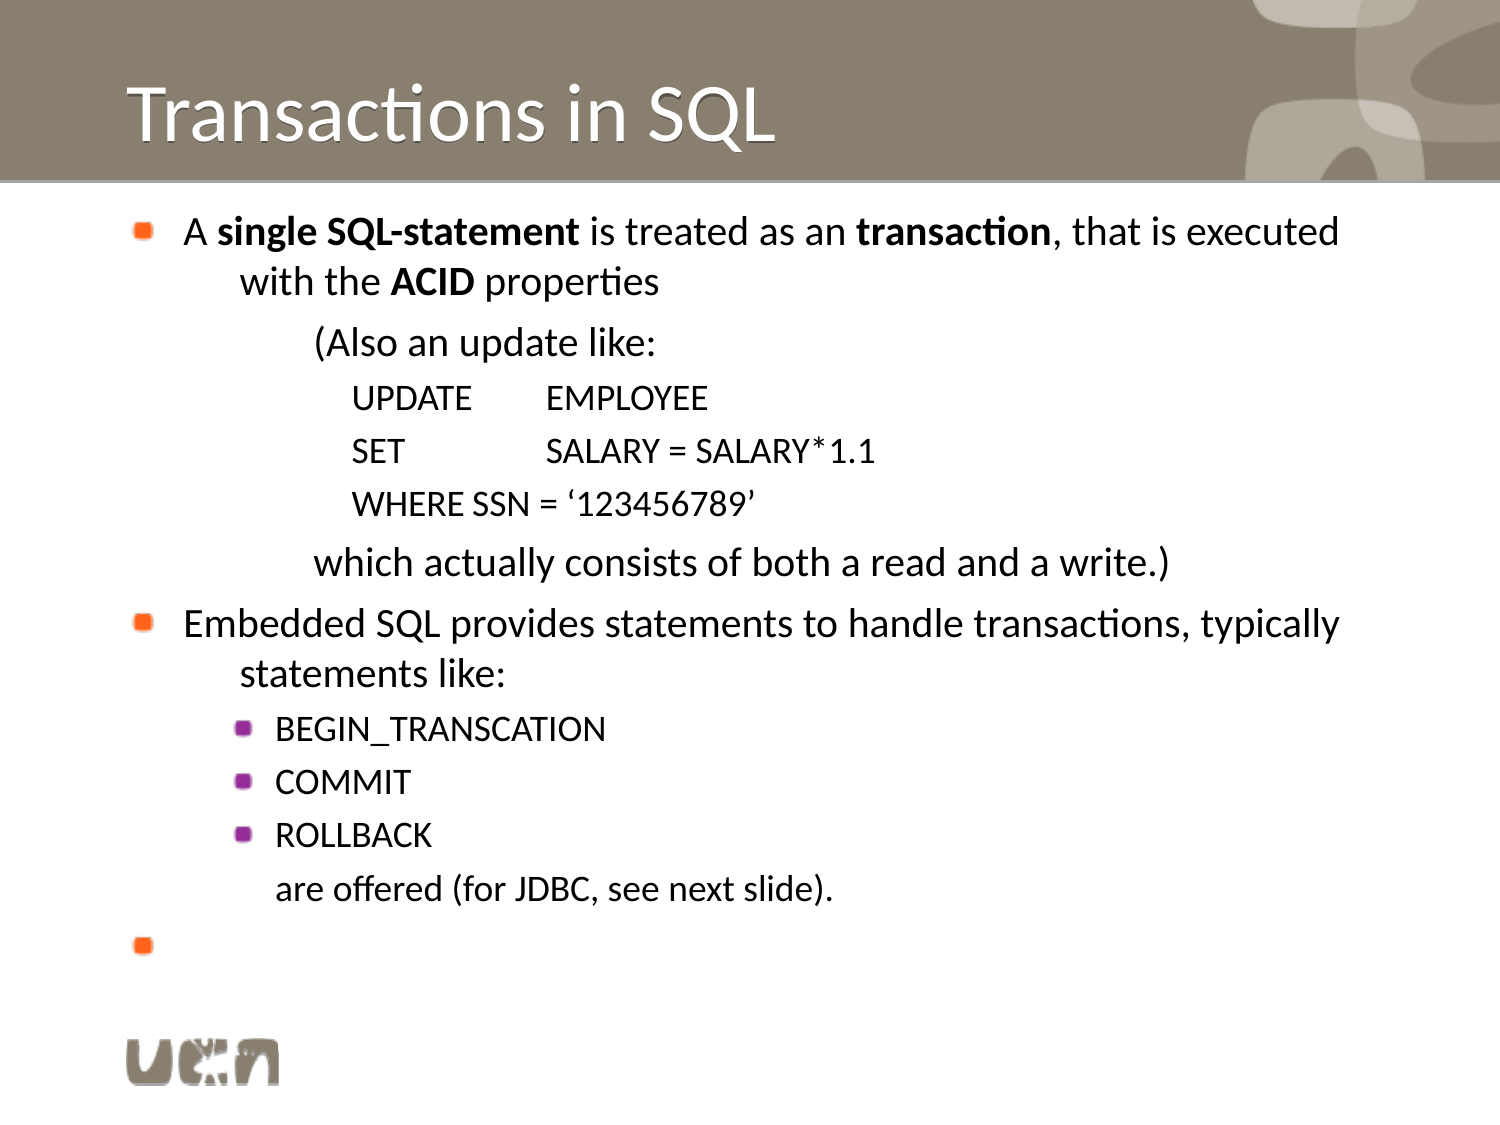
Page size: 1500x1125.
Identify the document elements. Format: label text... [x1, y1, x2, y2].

list A single SQL-statement is treated as an transaction, that is executed with the ACID properties (Also an update like: UPDATE EMPLOYEE SET SALARY = SALARY*1.1 WHERE SSN = ‘123456789’ which actually consists of both a read and a write.) Embedded SQL provides statements to handle transactions, typically statements like: BEGIN_TRANSCATION COMMIT ROLLBACK are offered (for JDBC, see next slide). [111, 196, 1385, 1005]
title Transactions in SQL [111, 48, 1385, 166]
